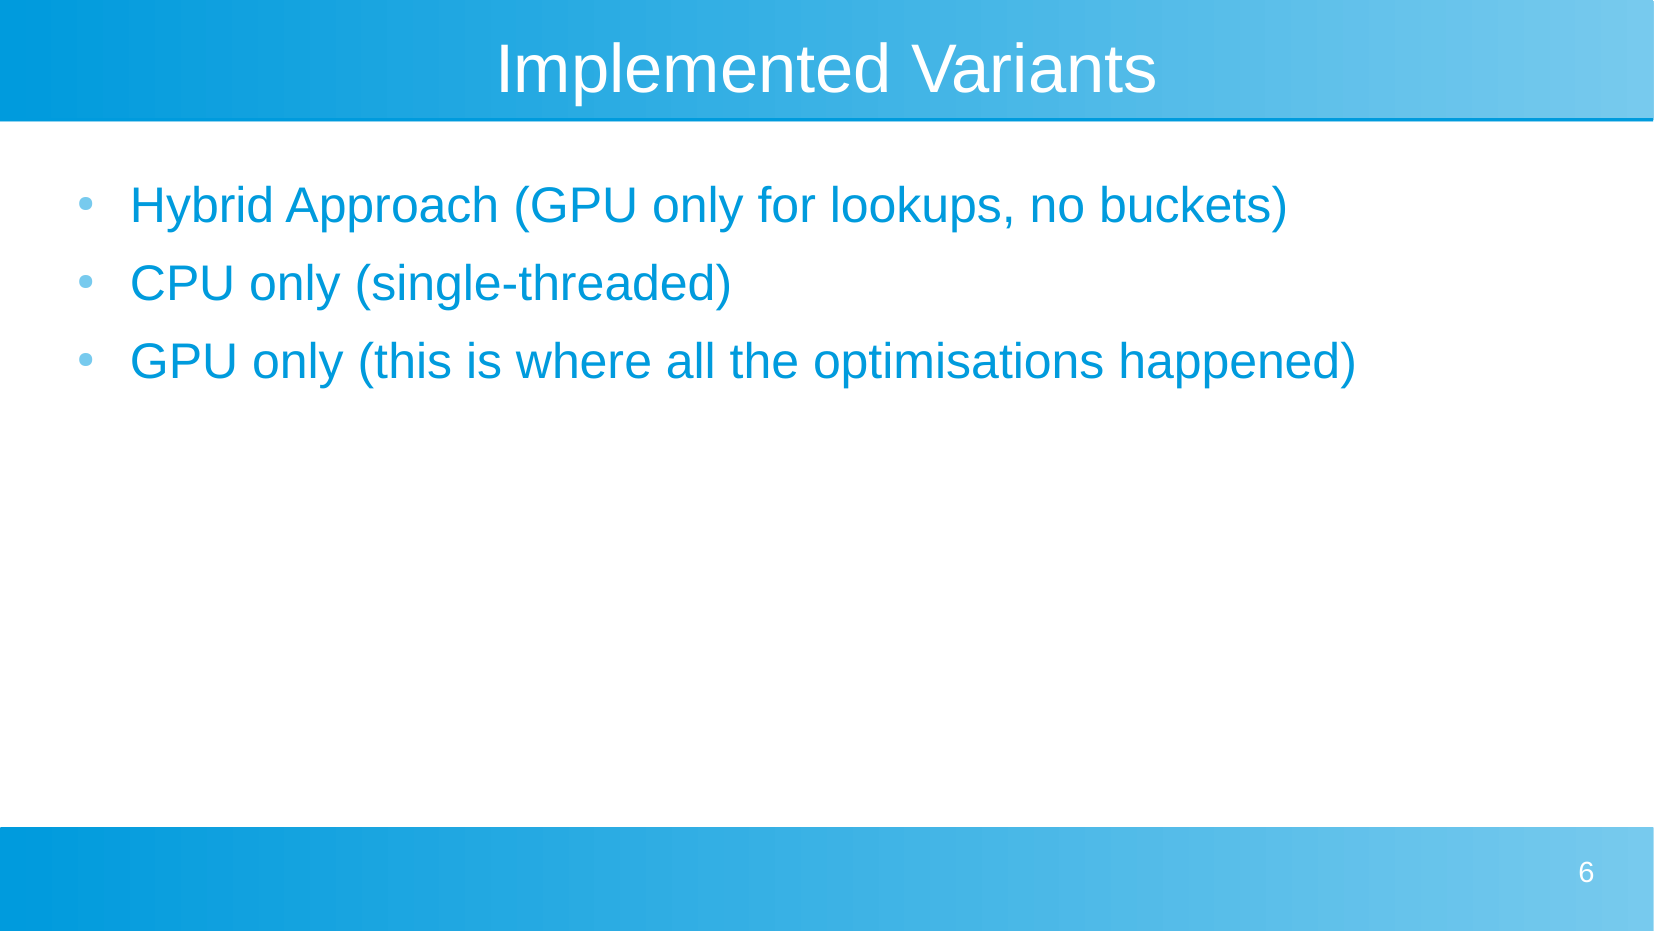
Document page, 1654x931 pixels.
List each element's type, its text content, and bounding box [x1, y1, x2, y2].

list Hybrid Approach (GPU only for lookups, no buckets) CPU only (single-threaded) GPU only (this is where all the optimisations happened) [59, 177, 1595, 768]
title Implemented Variants [59, 29, 1595, 108]
